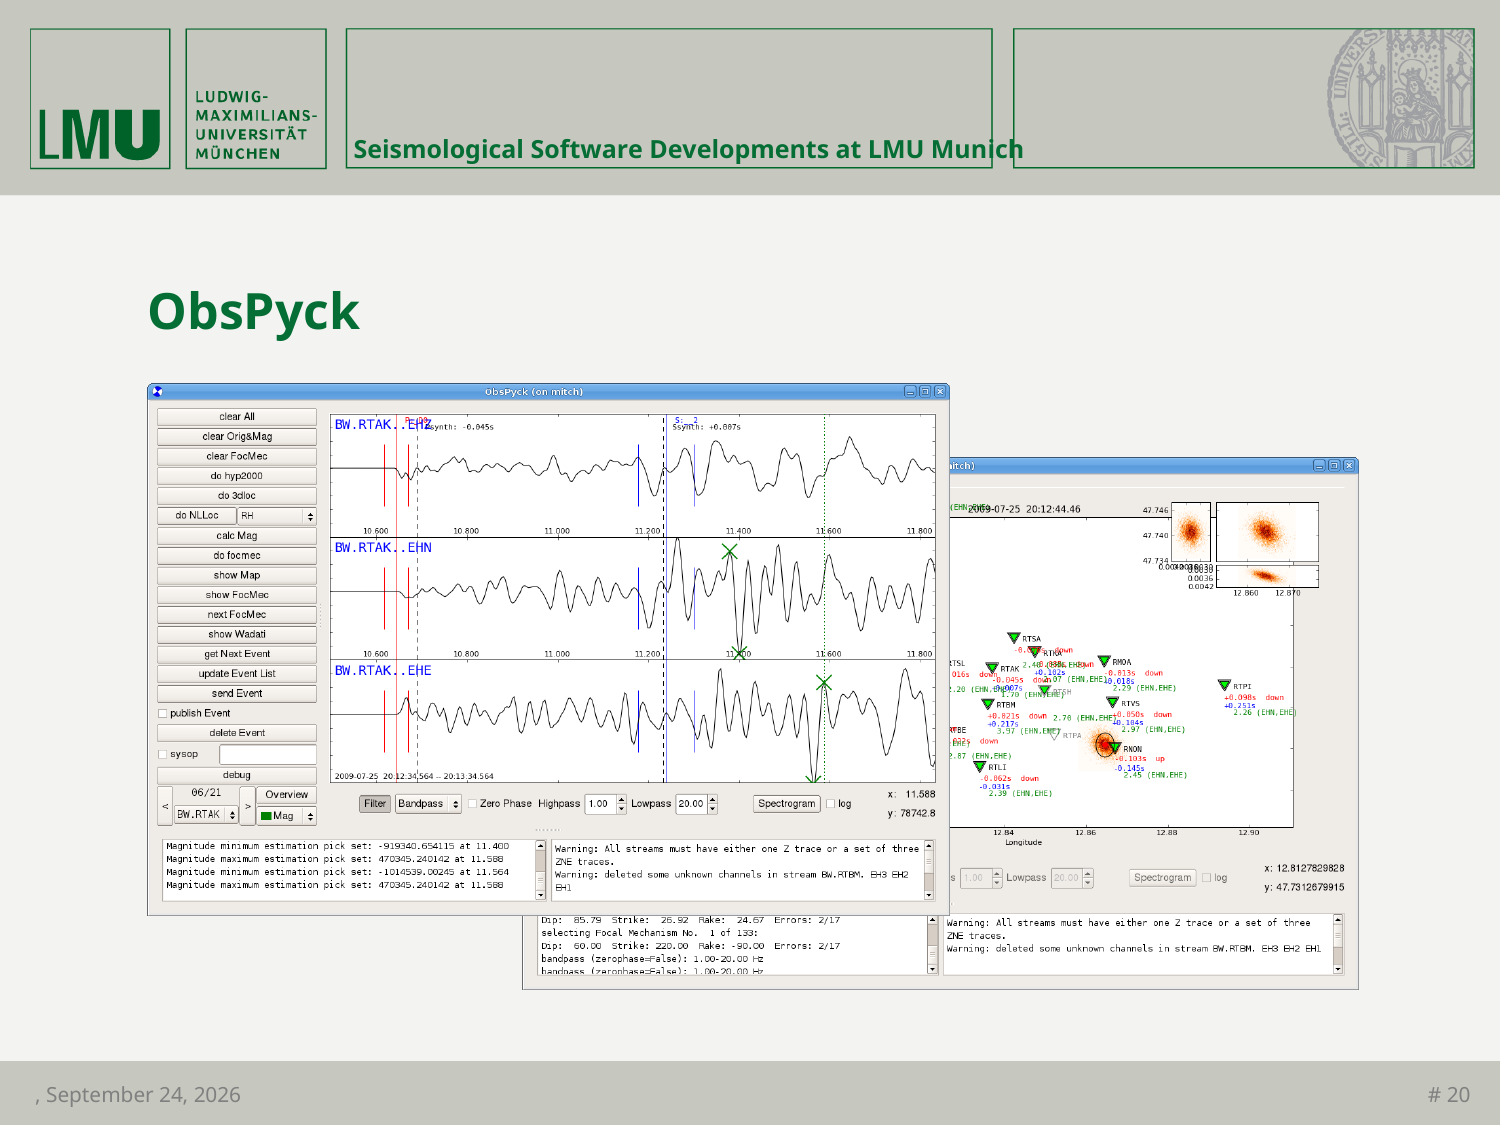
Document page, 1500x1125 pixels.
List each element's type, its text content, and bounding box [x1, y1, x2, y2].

title ObsPyck [147, 265, 1359, 355]
picture [0, 0, 1500, 1125]
